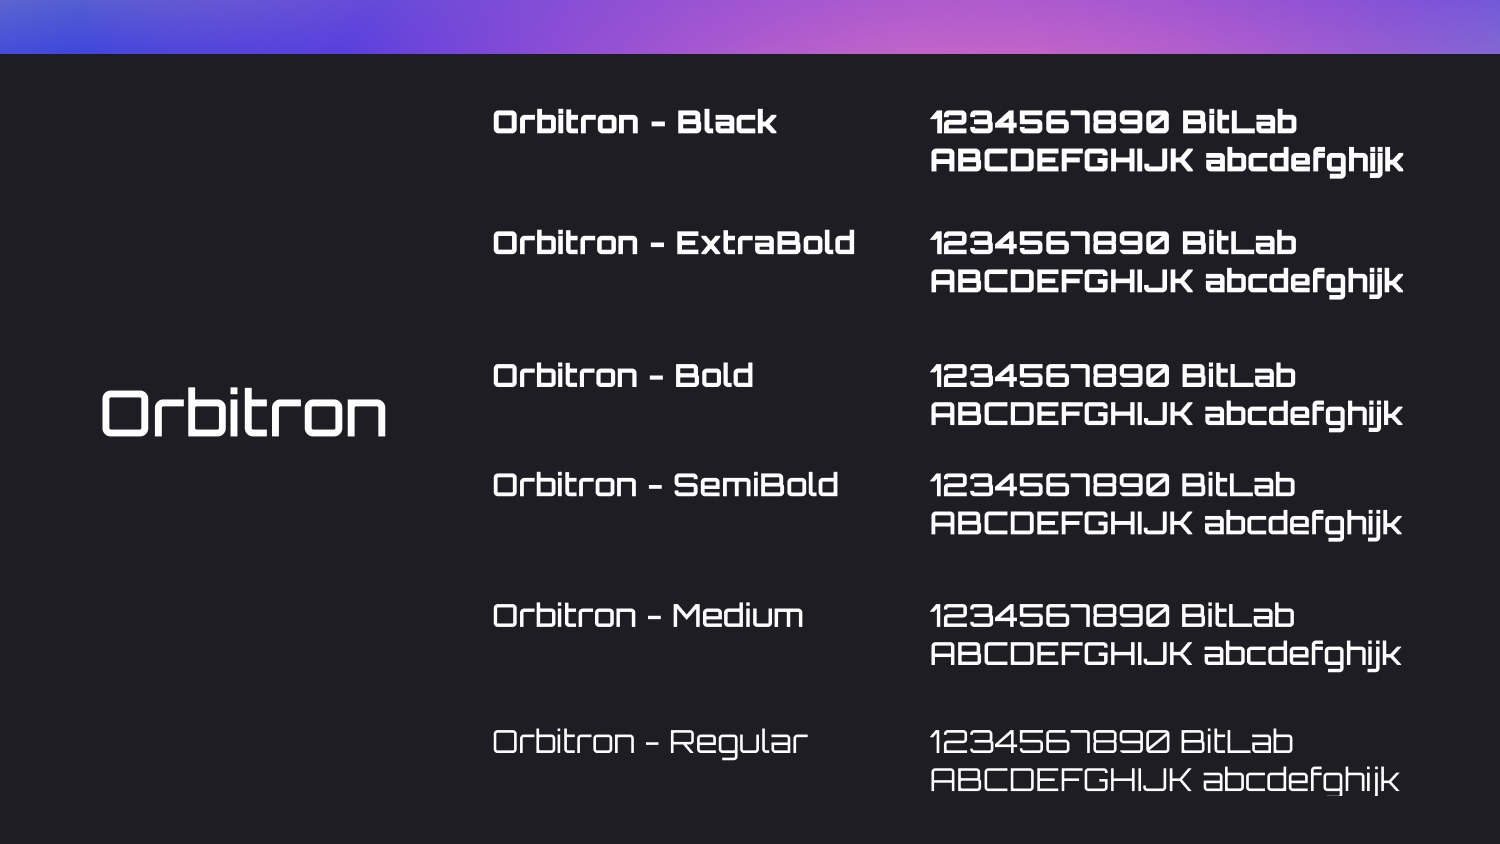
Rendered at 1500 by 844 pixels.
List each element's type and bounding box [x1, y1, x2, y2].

picture [99, 124, 420, 780]
picture [436, 106, 1404, 796]
